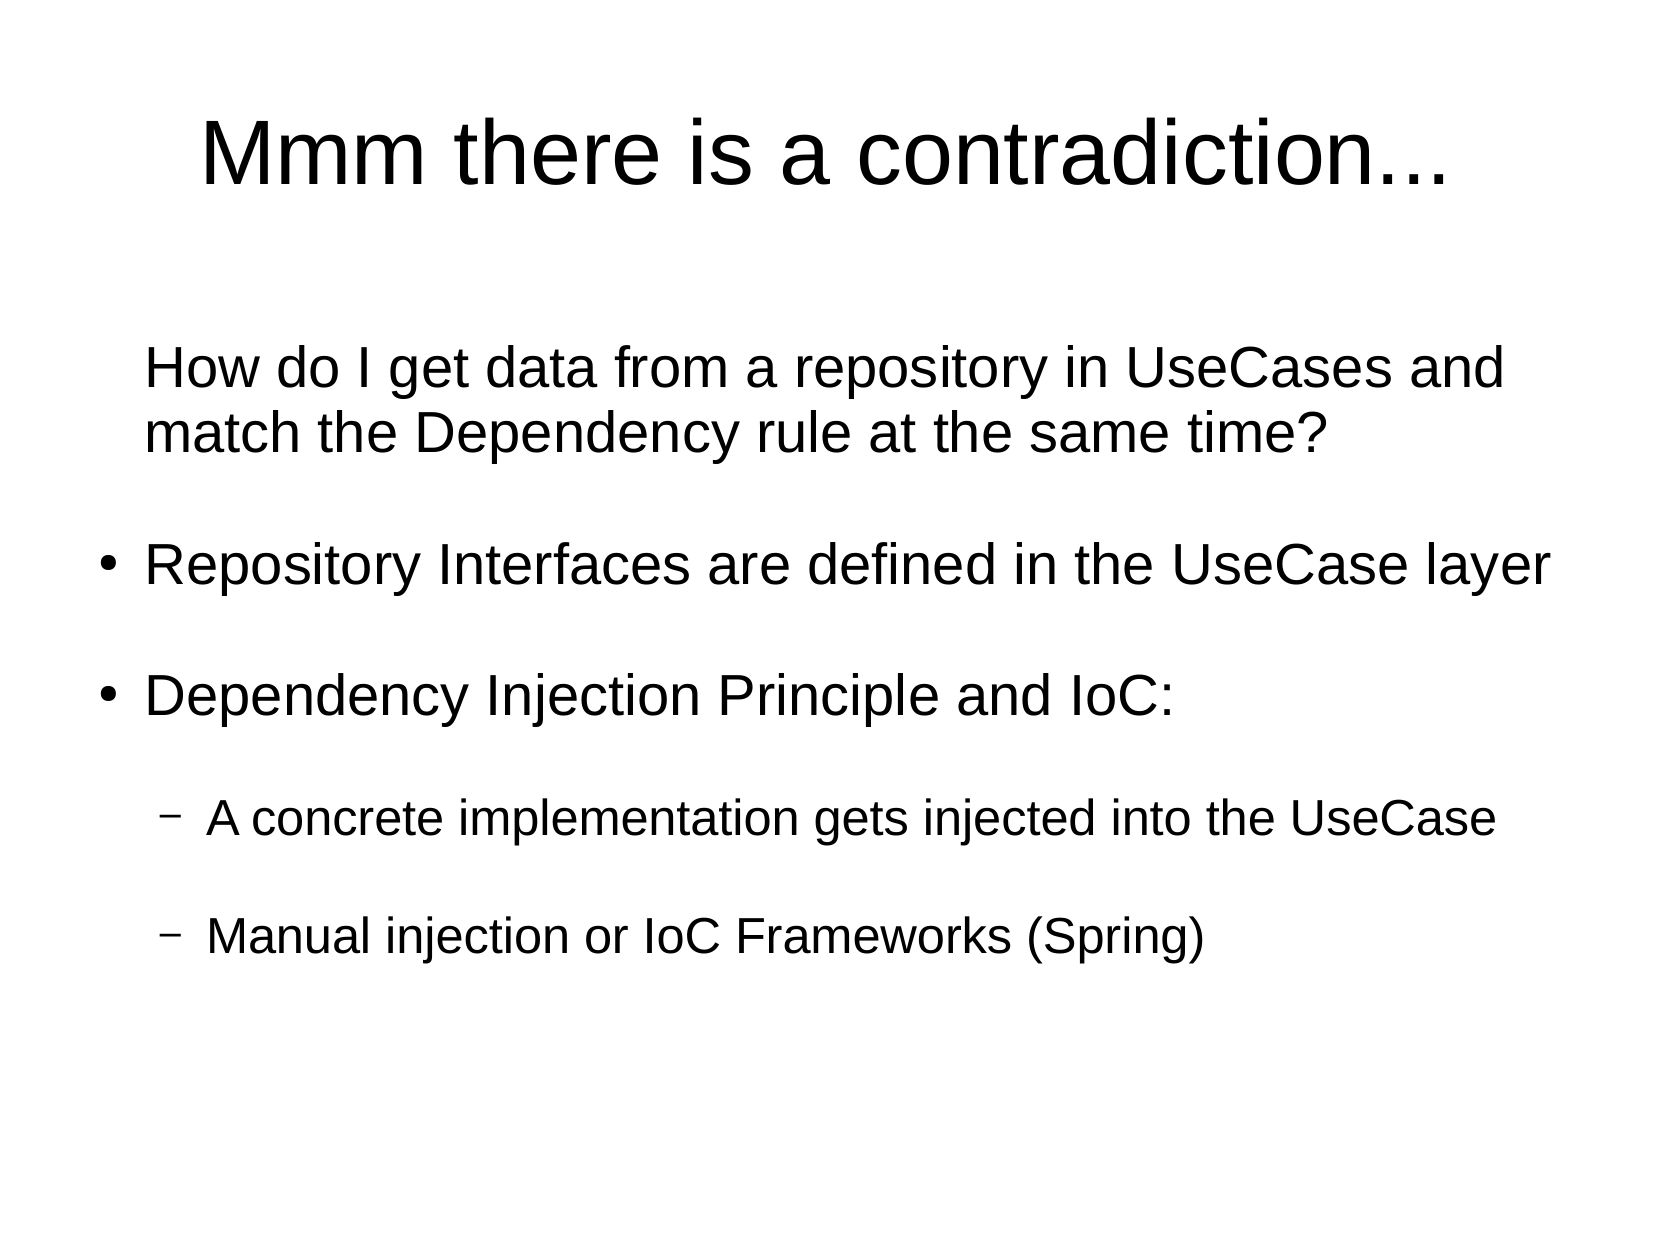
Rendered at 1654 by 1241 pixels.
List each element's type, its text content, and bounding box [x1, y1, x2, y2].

list How do I get data from a repository in UseCases and match the Dependency rule at the same time? Repository Interfaces are defined in the UseCase layer Dependency Injection Principle and IoC: A concrete implementation gets injected into the UseCase Manual injection or IoC Frameworks (Spring) [82, 290, 1571, 1010]
title Mmm there is a contradiction... [82, 49, 1571, 257]
